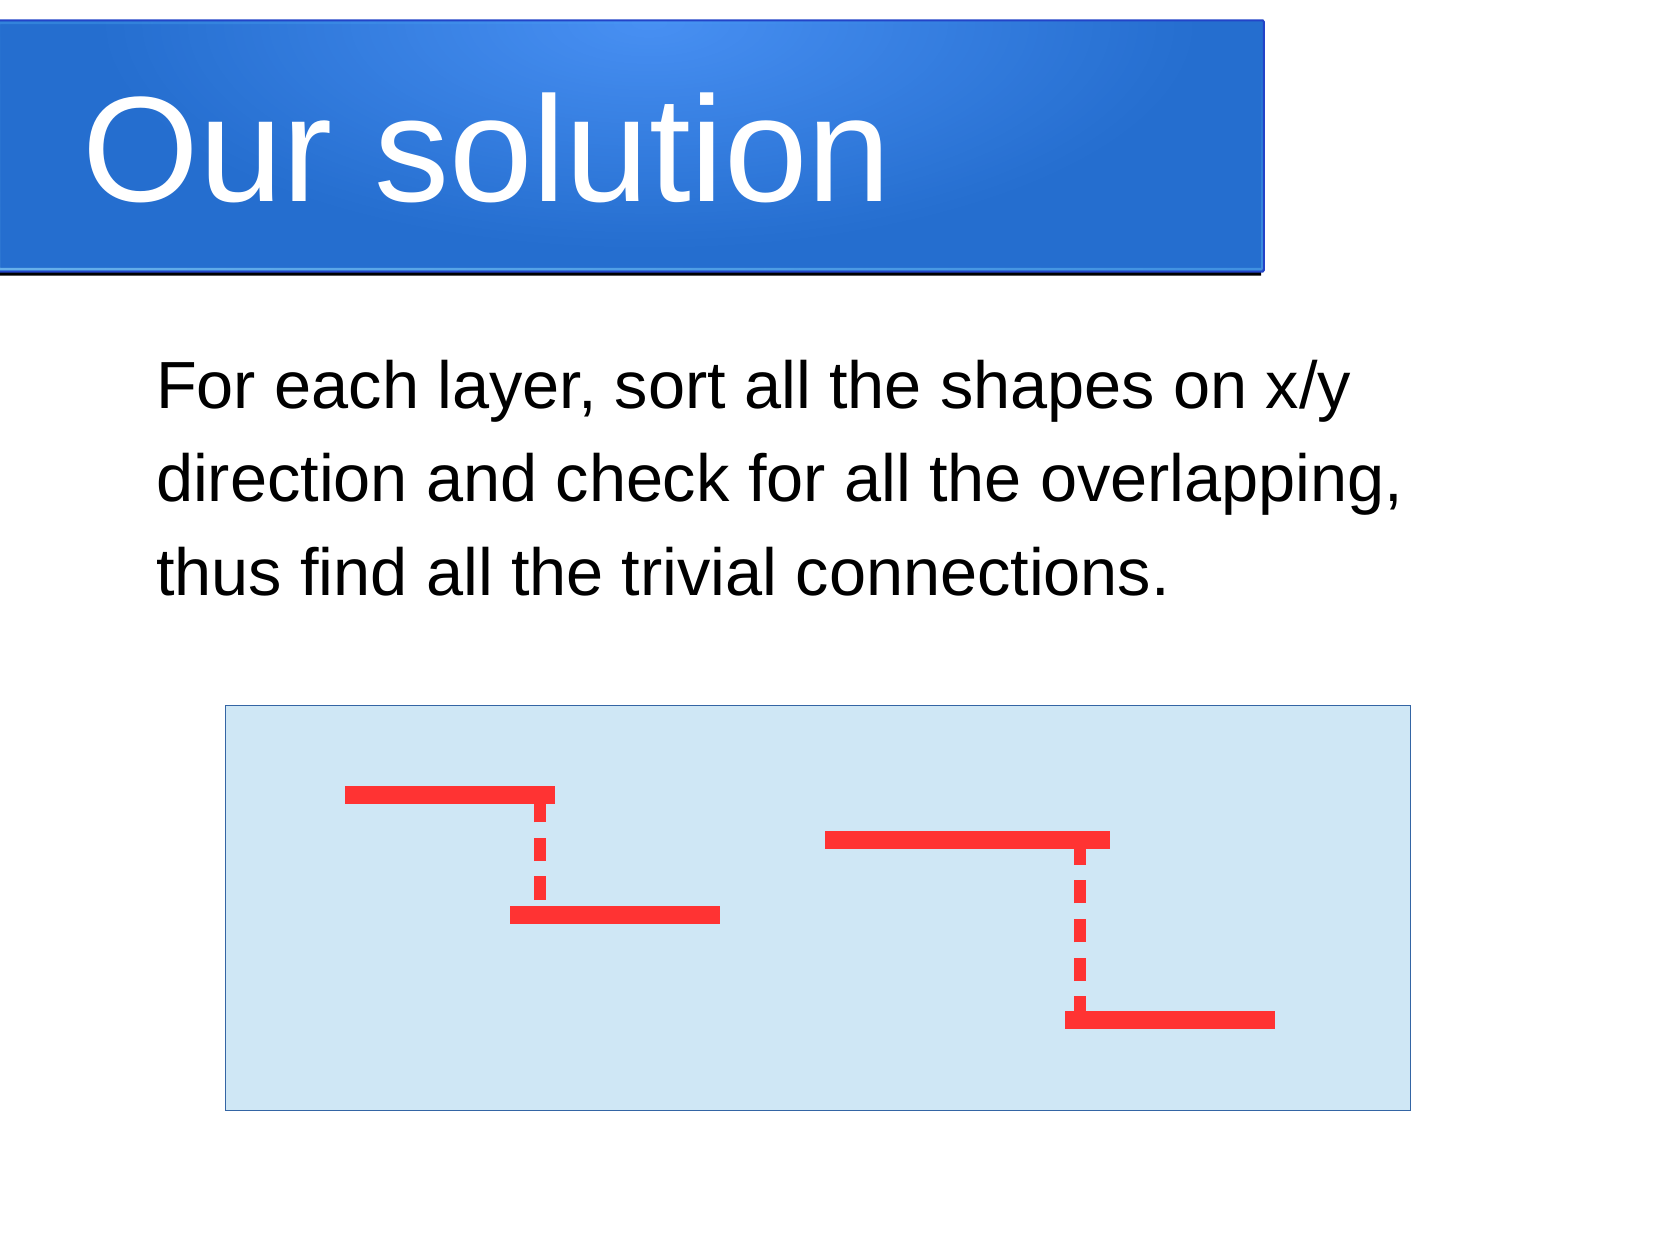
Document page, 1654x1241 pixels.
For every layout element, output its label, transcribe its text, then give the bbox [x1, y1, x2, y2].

title Our solution [82, 0, 1186, 318]
text_box [225, 705, 1411, 1111]
subtitle For each layer, sort all the shapes on x/y direction and check for all the overlapping, thus find all the trivial connections. [156, 248, 1501, 691]
